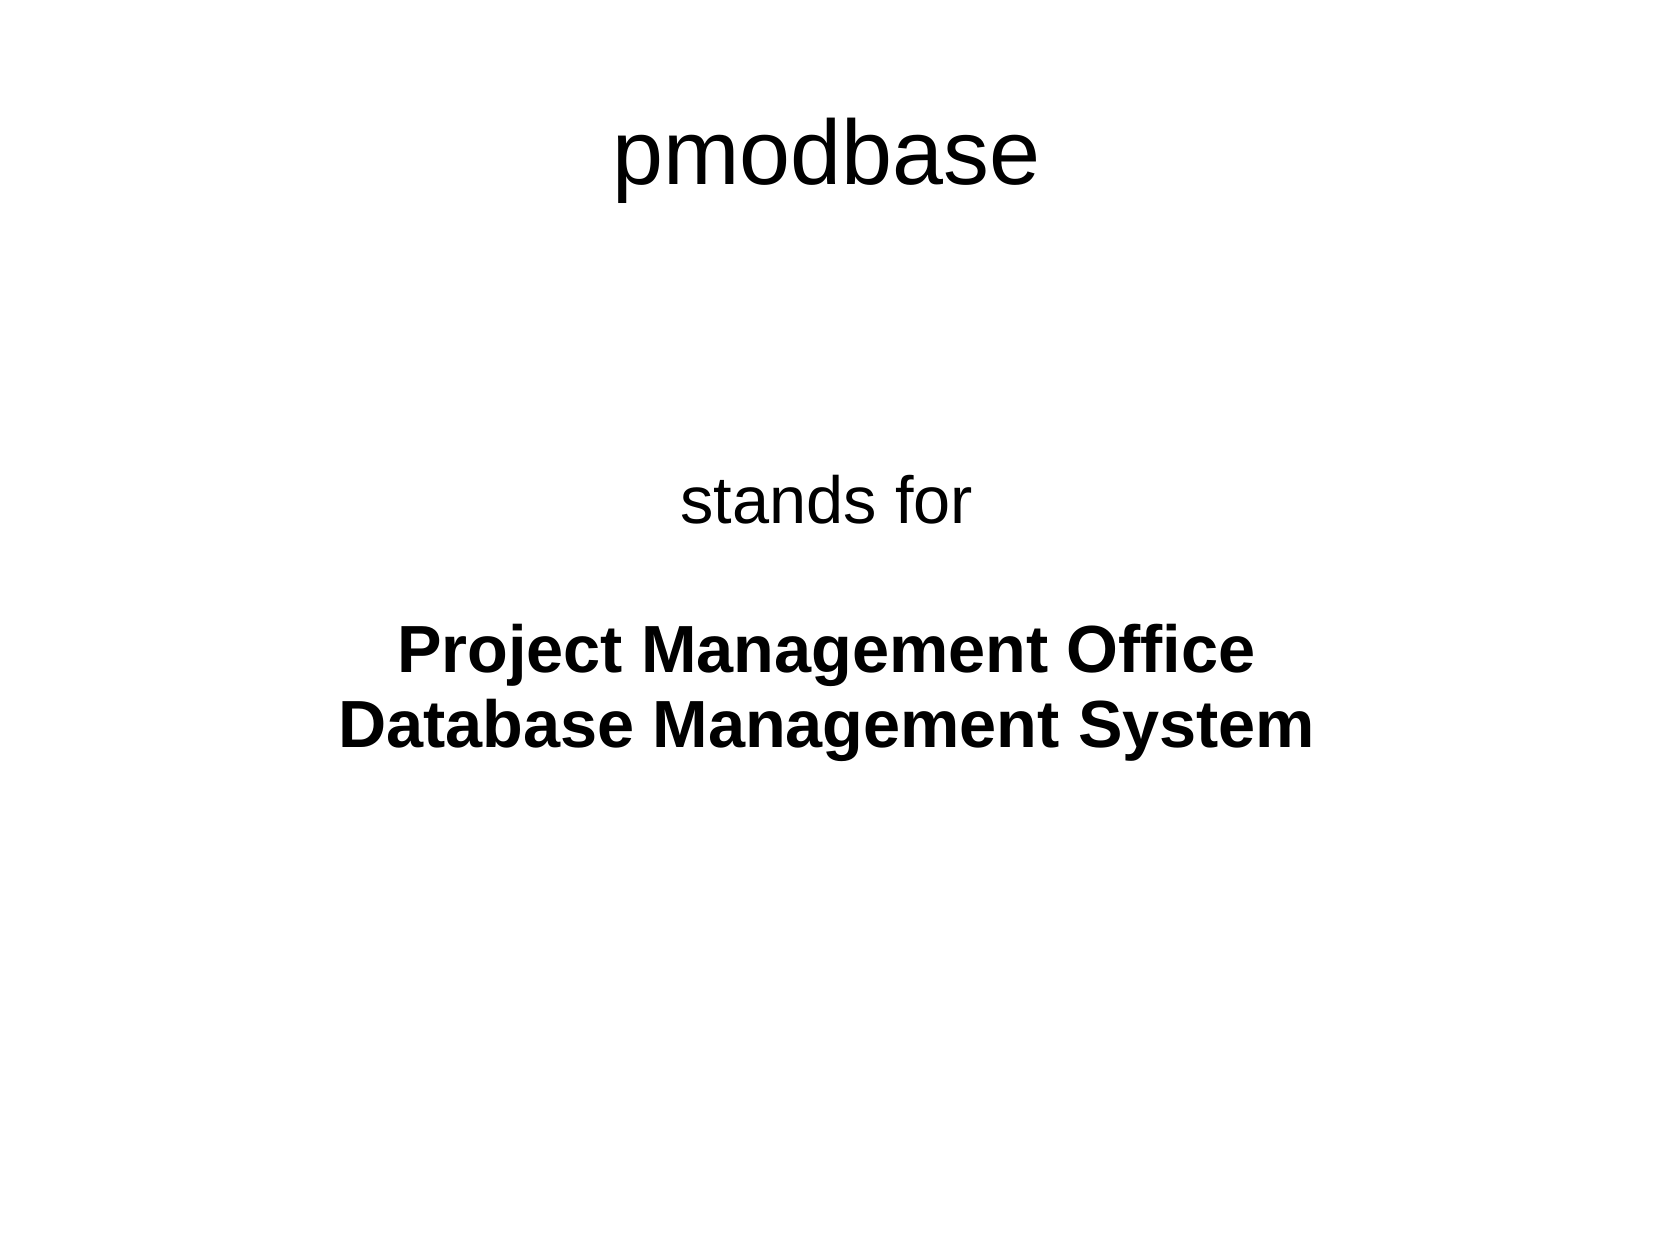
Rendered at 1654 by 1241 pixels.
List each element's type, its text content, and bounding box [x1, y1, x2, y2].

title pmodbase [82, 49, 1571, 257]
subtitle stands for Project Management Office Database Management System [82, 290, 1571, 1010]
